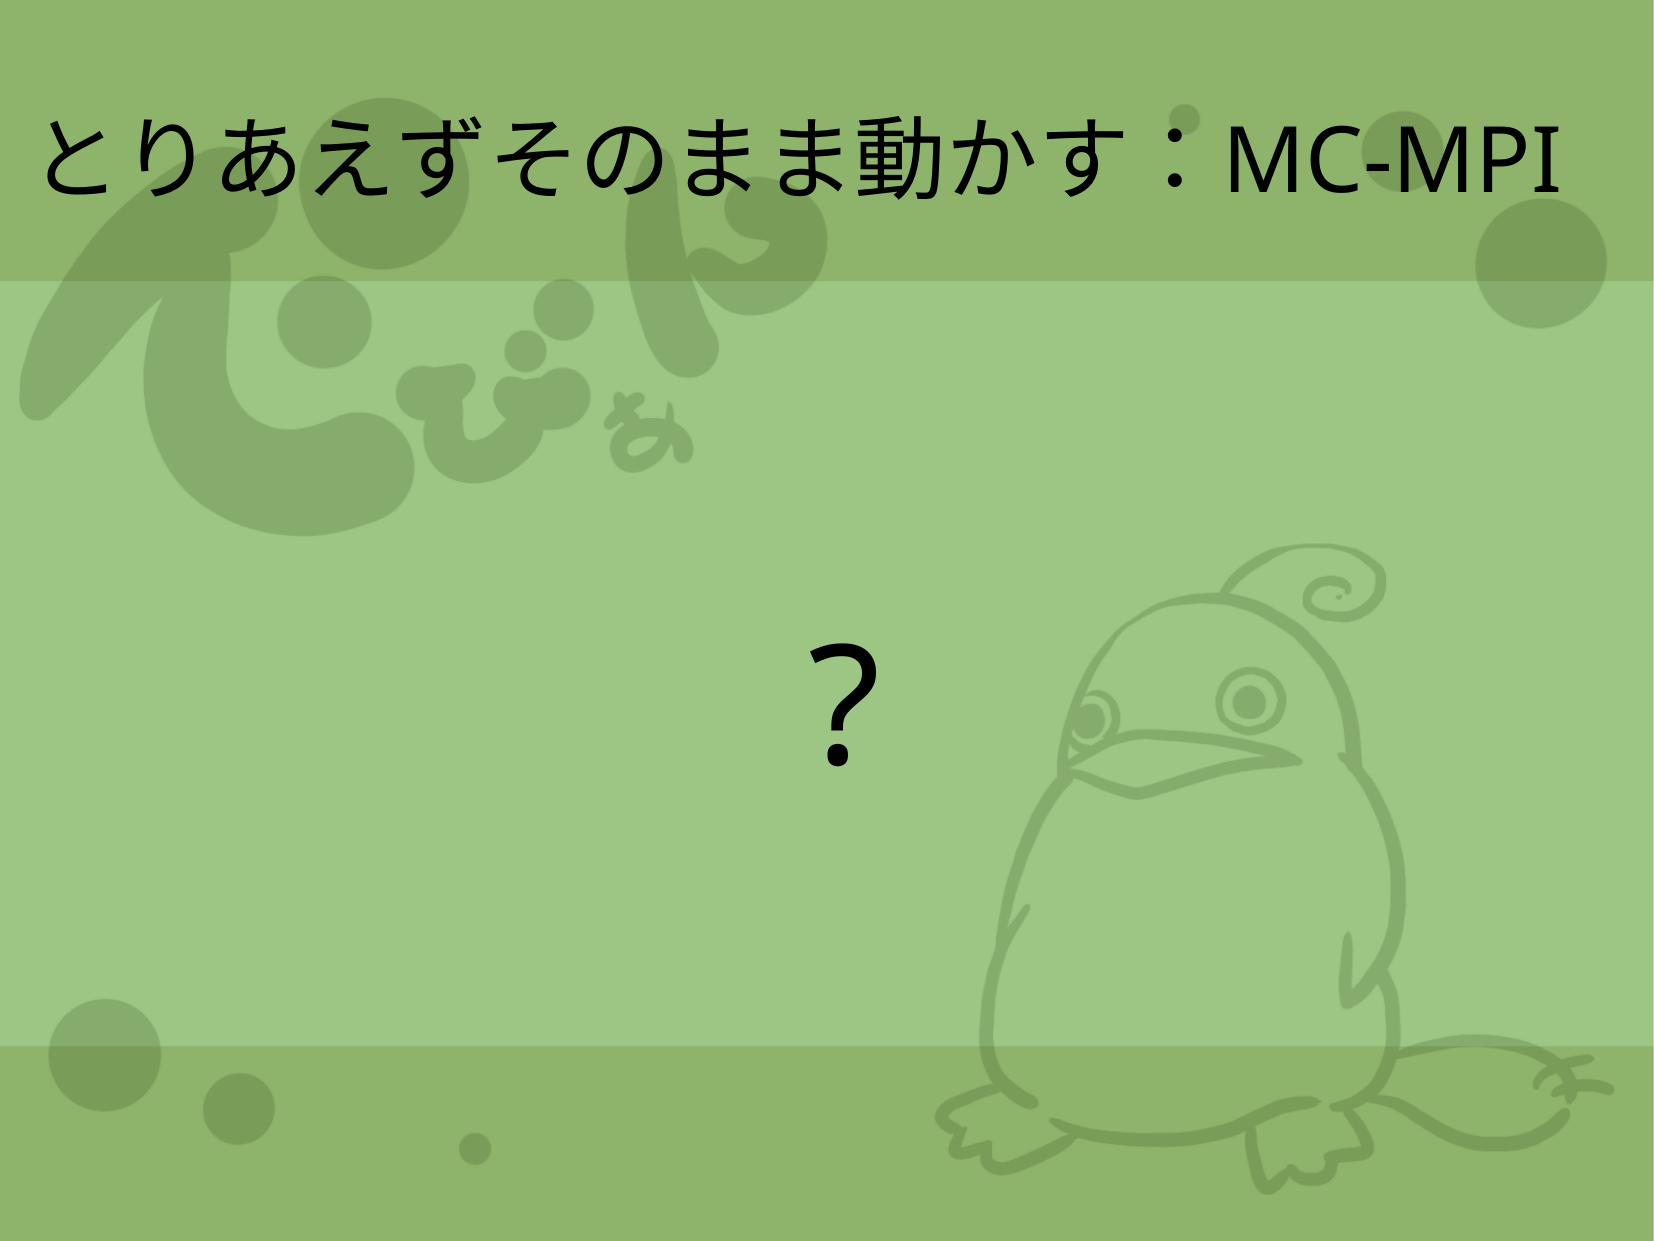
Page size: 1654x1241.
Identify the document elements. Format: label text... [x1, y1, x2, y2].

picture [0, 0, 1654, 1241]
title とりあえずそのまま動かす：MC-MPI [29, 56, 1625, 250]
subtitle ? [82, 297, 1571, 1102]
